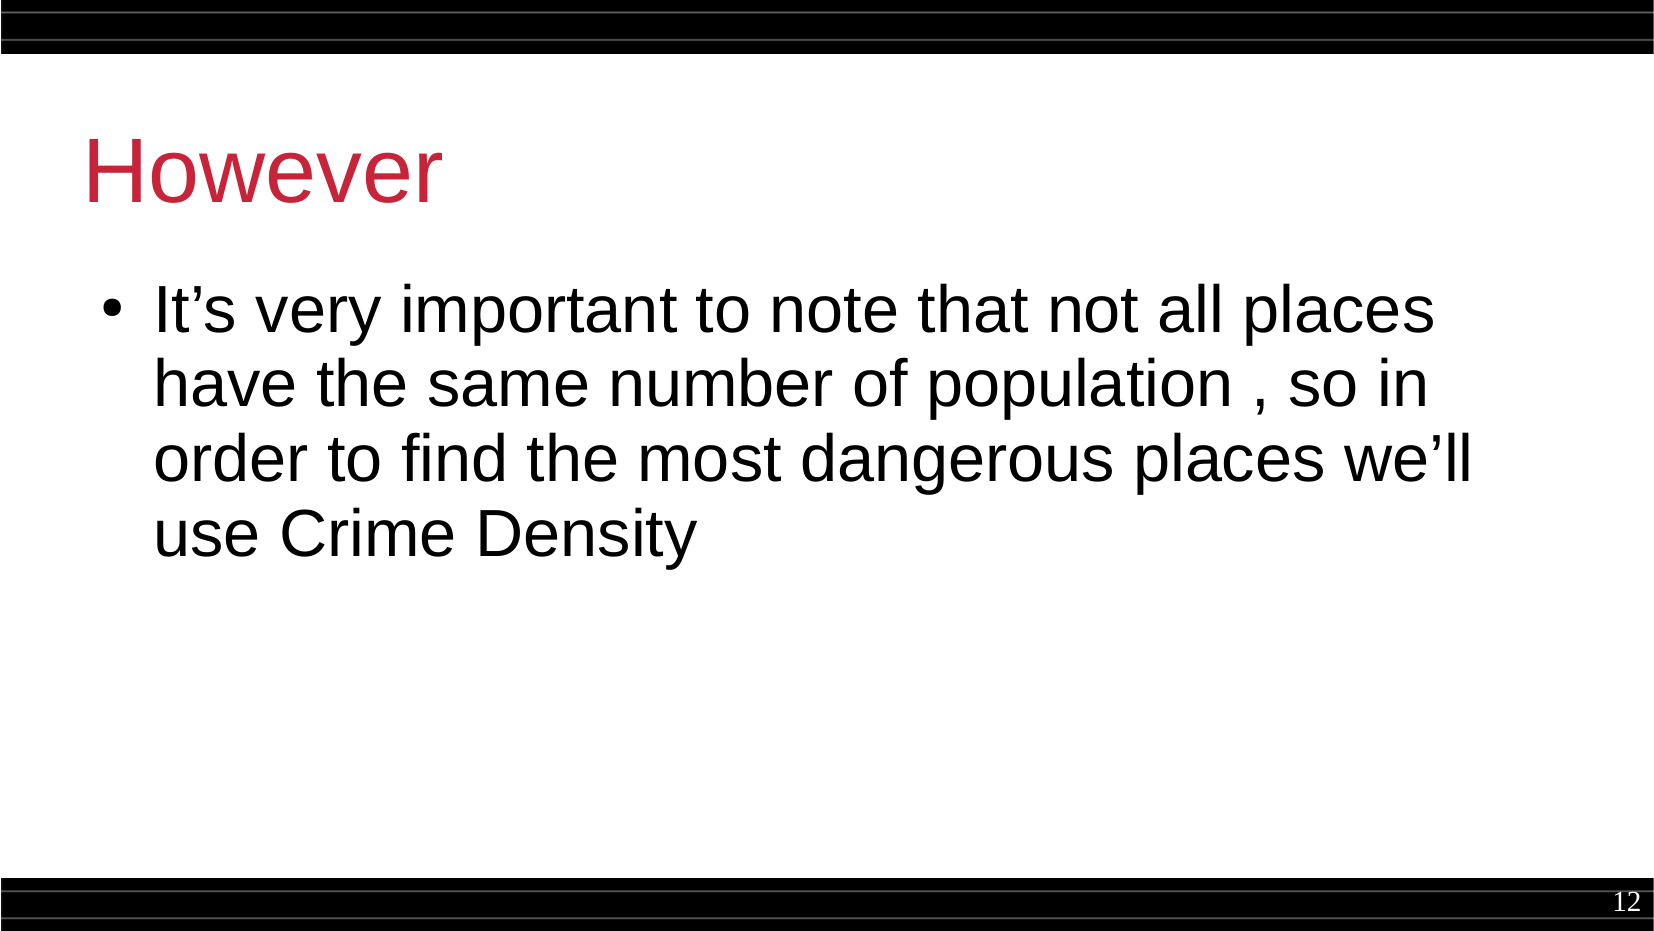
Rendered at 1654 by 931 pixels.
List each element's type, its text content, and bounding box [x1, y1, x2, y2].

picture [1, 878, 1654, 931]
list It’s very important to note that not all places have the same number of population , so in order to find the most dangerous places we’ll use Crime Density [82, 271, 1571, 758]
picture [1, 0, 1654, 54]
title However [82, 92, 1571, 249]
